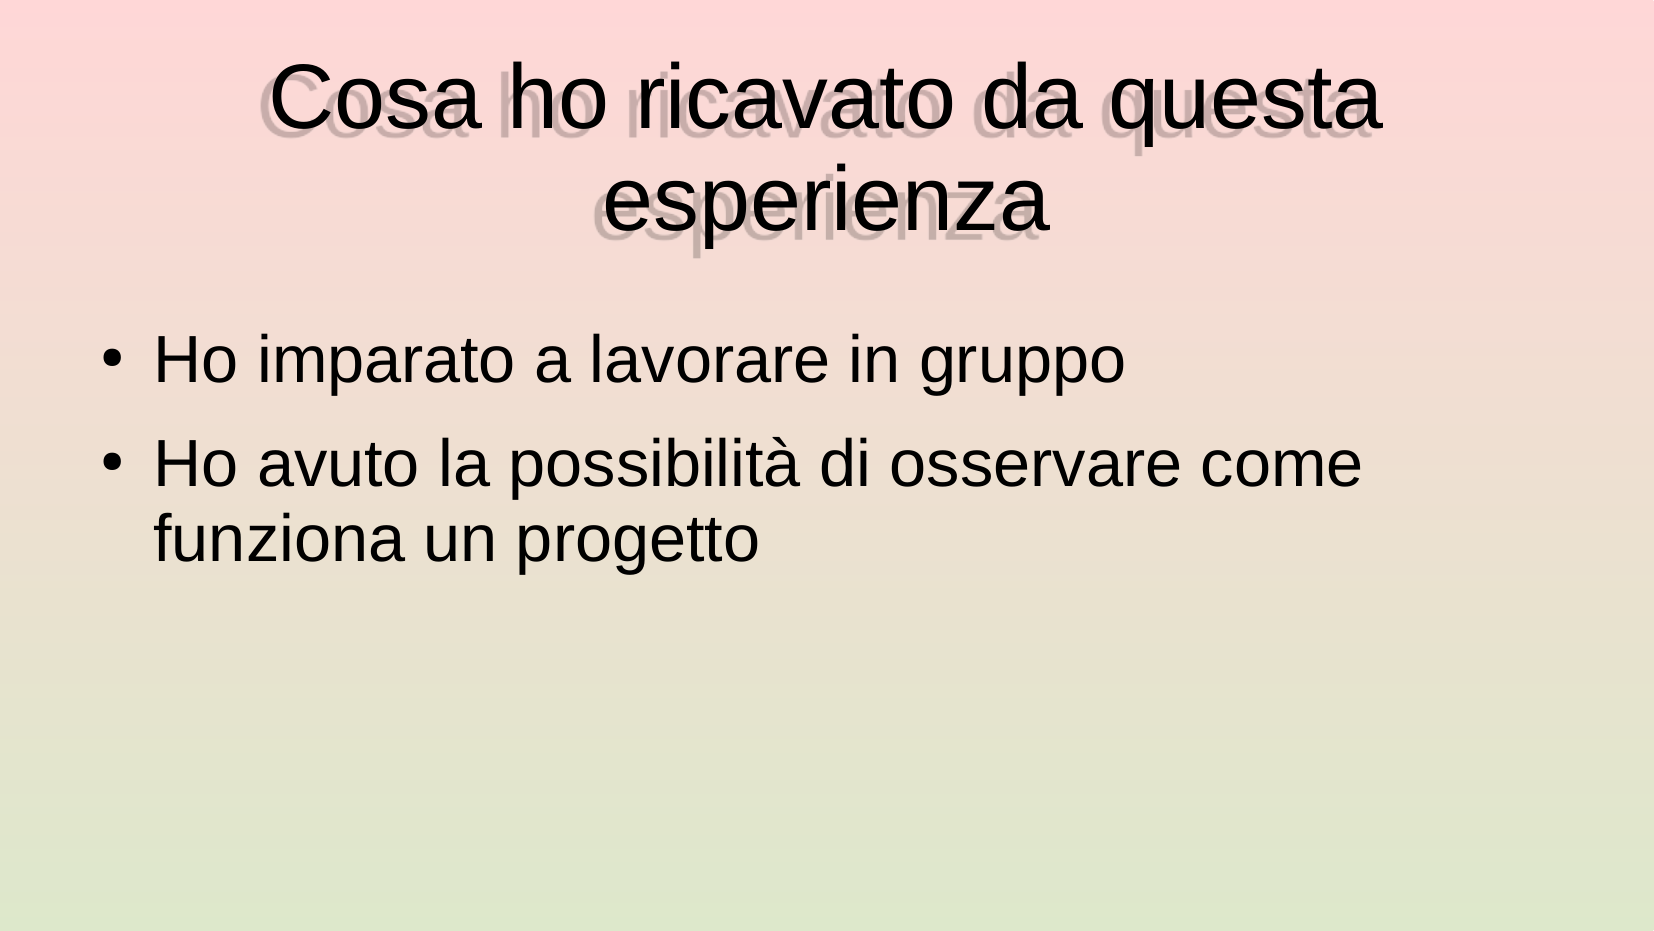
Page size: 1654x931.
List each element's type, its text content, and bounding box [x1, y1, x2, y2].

list Ho imparato a lavorare in gruppo Ho avuto la possibilità di osservare come funziona un progetto [82, 217, 1571, 758]
title Cosa ho ricavato da questa esperienza [82, 45, 1571, 217]
